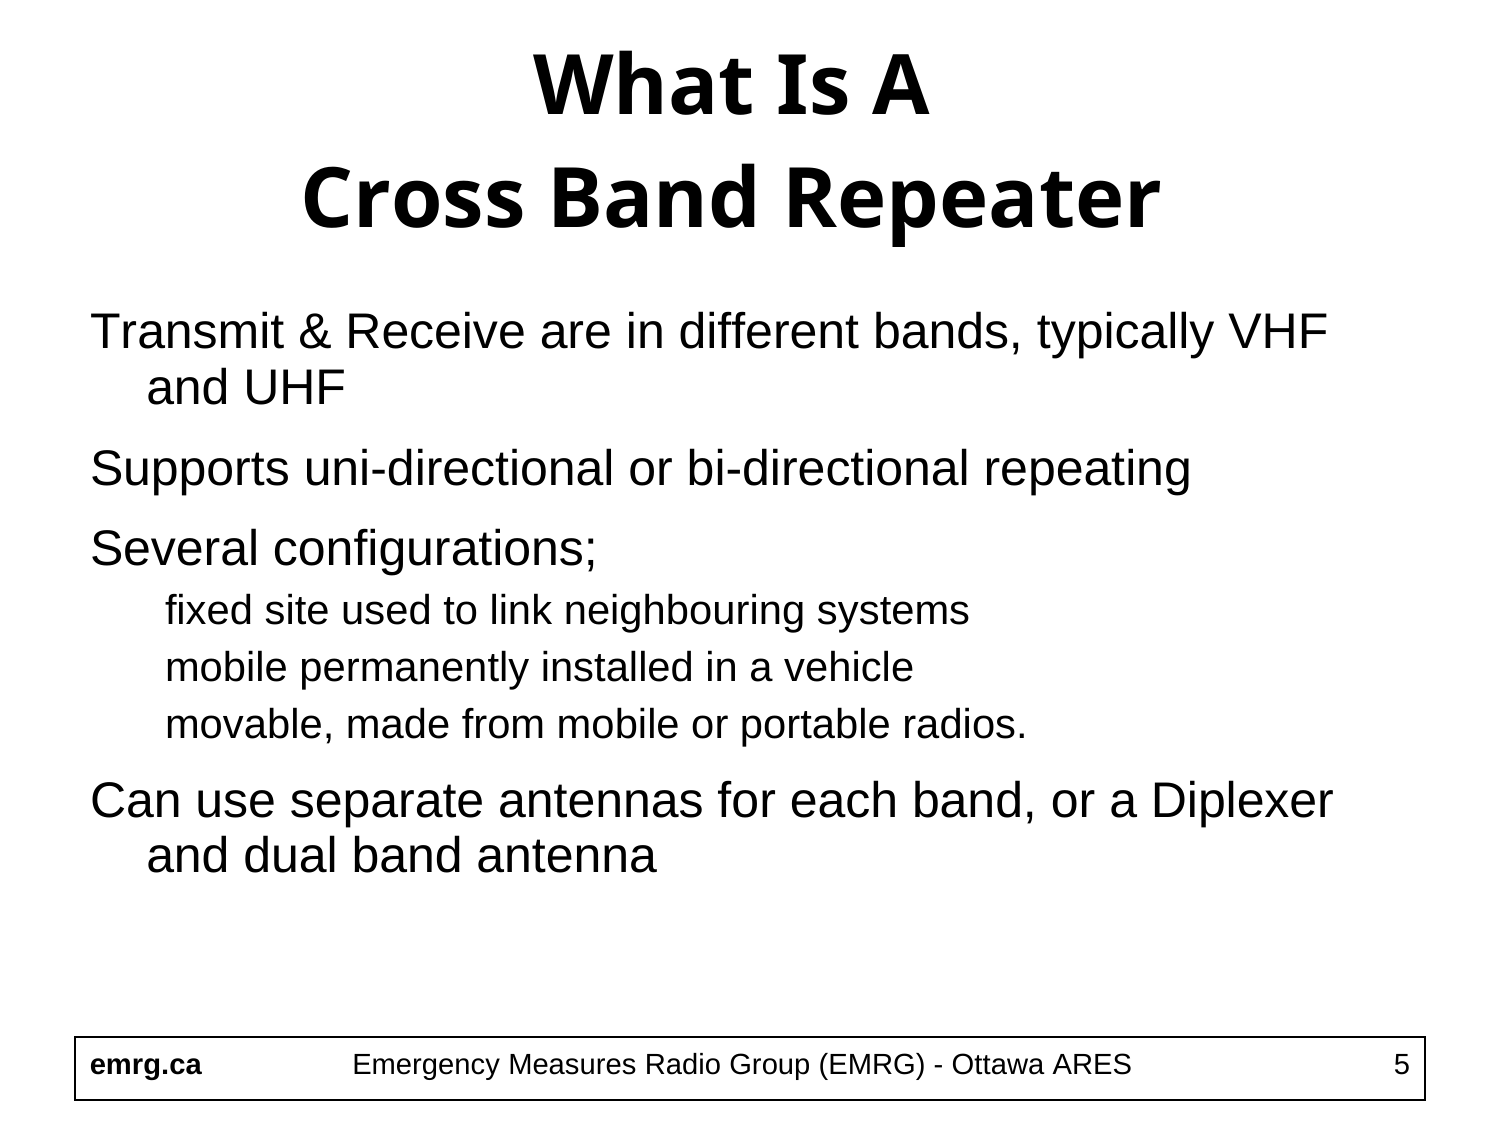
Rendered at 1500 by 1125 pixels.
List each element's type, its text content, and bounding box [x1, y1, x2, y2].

list Transmit & Receive are in different bands, typically VHF and UHF Supports uni-directional or bi-directional repeating Several configurations; fixed site used to link neighbouring systems mobile permanently installed in a vehicle movable, made from mobile or portable radios. Can use separate antennas for each band, or a Diplexer and dual band antenna [75, 295, 1426, 1038]
text_box Emergency Measures Radio Group (EMRG) - Ottawa ARES [247, 1037, 1238, 1103]
text_box <number> [1246, 1037, 1426, 1103]
title What Is A Cross Band Repeater [74, 31, 1389, 247]
